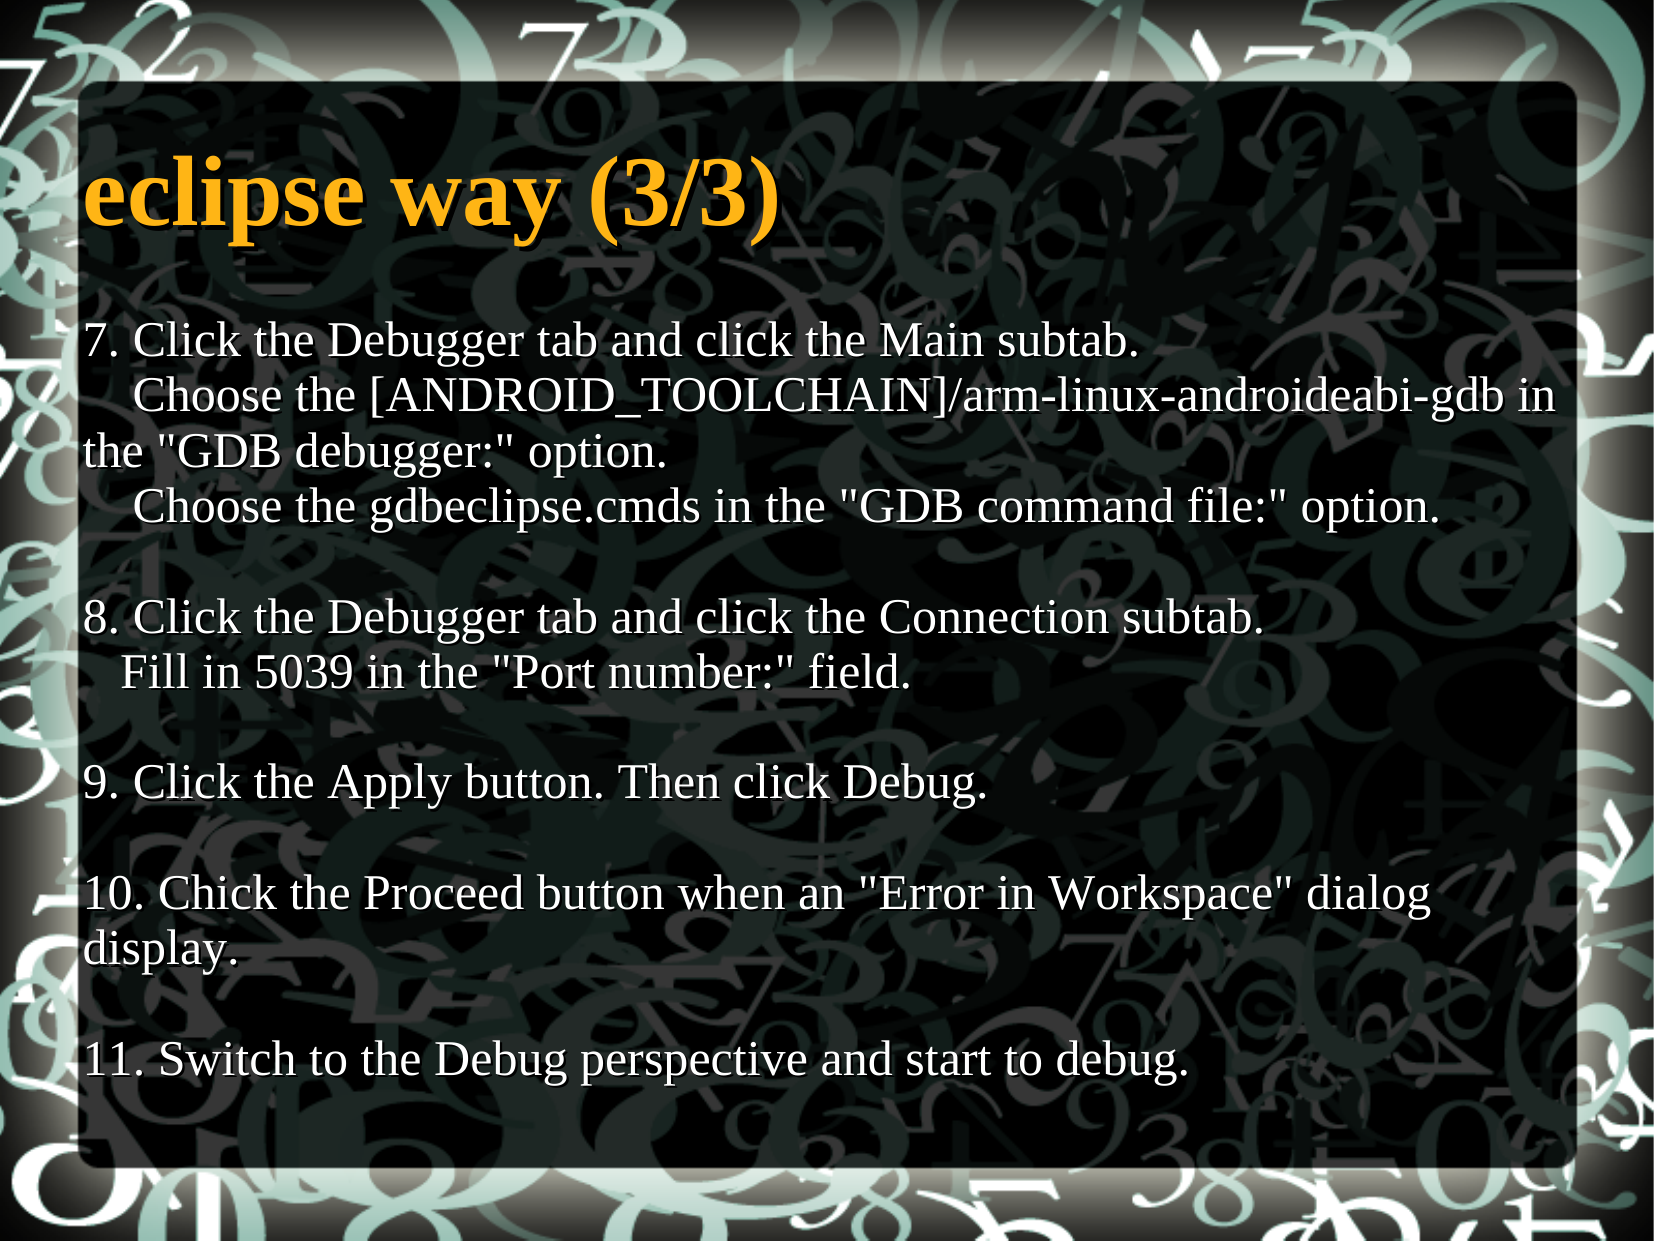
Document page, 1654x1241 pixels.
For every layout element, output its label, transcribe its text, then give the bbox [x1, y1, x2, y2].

title eclipse way (3/3) [82, 88, 1571, 289]
subtitle 7. Click the Debugger tab and click the Main subtab. Choose the [ANDROID_TOOLCHAIN]/arm-linux-androideabi-gdb in the "GDB debugger:" option. Choose the gdbeclipse.cmds in the "GDB command file:" option. 8. Click the Debugger tab and click the Connection subtab. Fill in 5039 in the "Port number:" field. 9. Click the Apply button. Then click Debug. 10. Chick the Proceed button when an "Error in Workspace" dialog display. 11. Switch to the Debug perspective and start to debug. [82, 289, 1571, 1109]
picture [0, 0, 1654, 1241]
